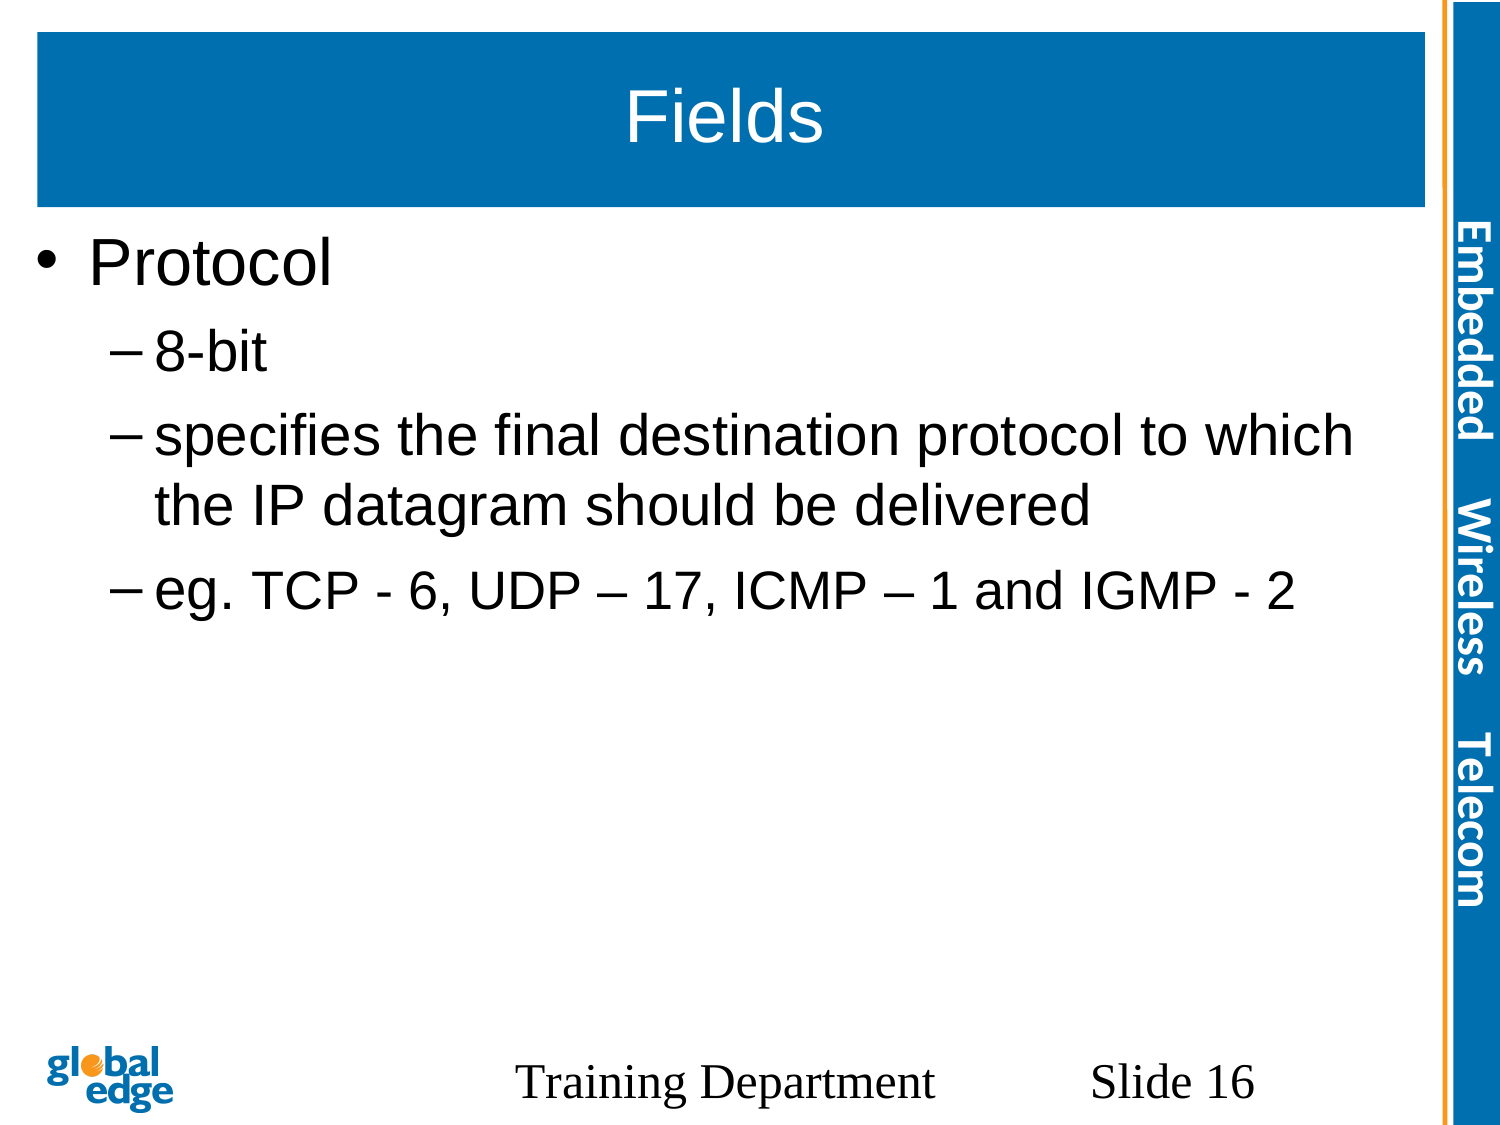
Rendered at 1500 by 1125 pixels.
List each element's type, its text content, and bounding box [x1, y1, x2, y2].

list Protocol 8-bit specifies the final destination protocol to which the IP datagram should be delivered eg. TCP - 6, UDP – 17, ICMP – 1 and IGMP - 2 [35, 218, 1412, 1038]
picture [34, 1034, 185, 1125]
title Fields [88, 64, 1361, 162]
